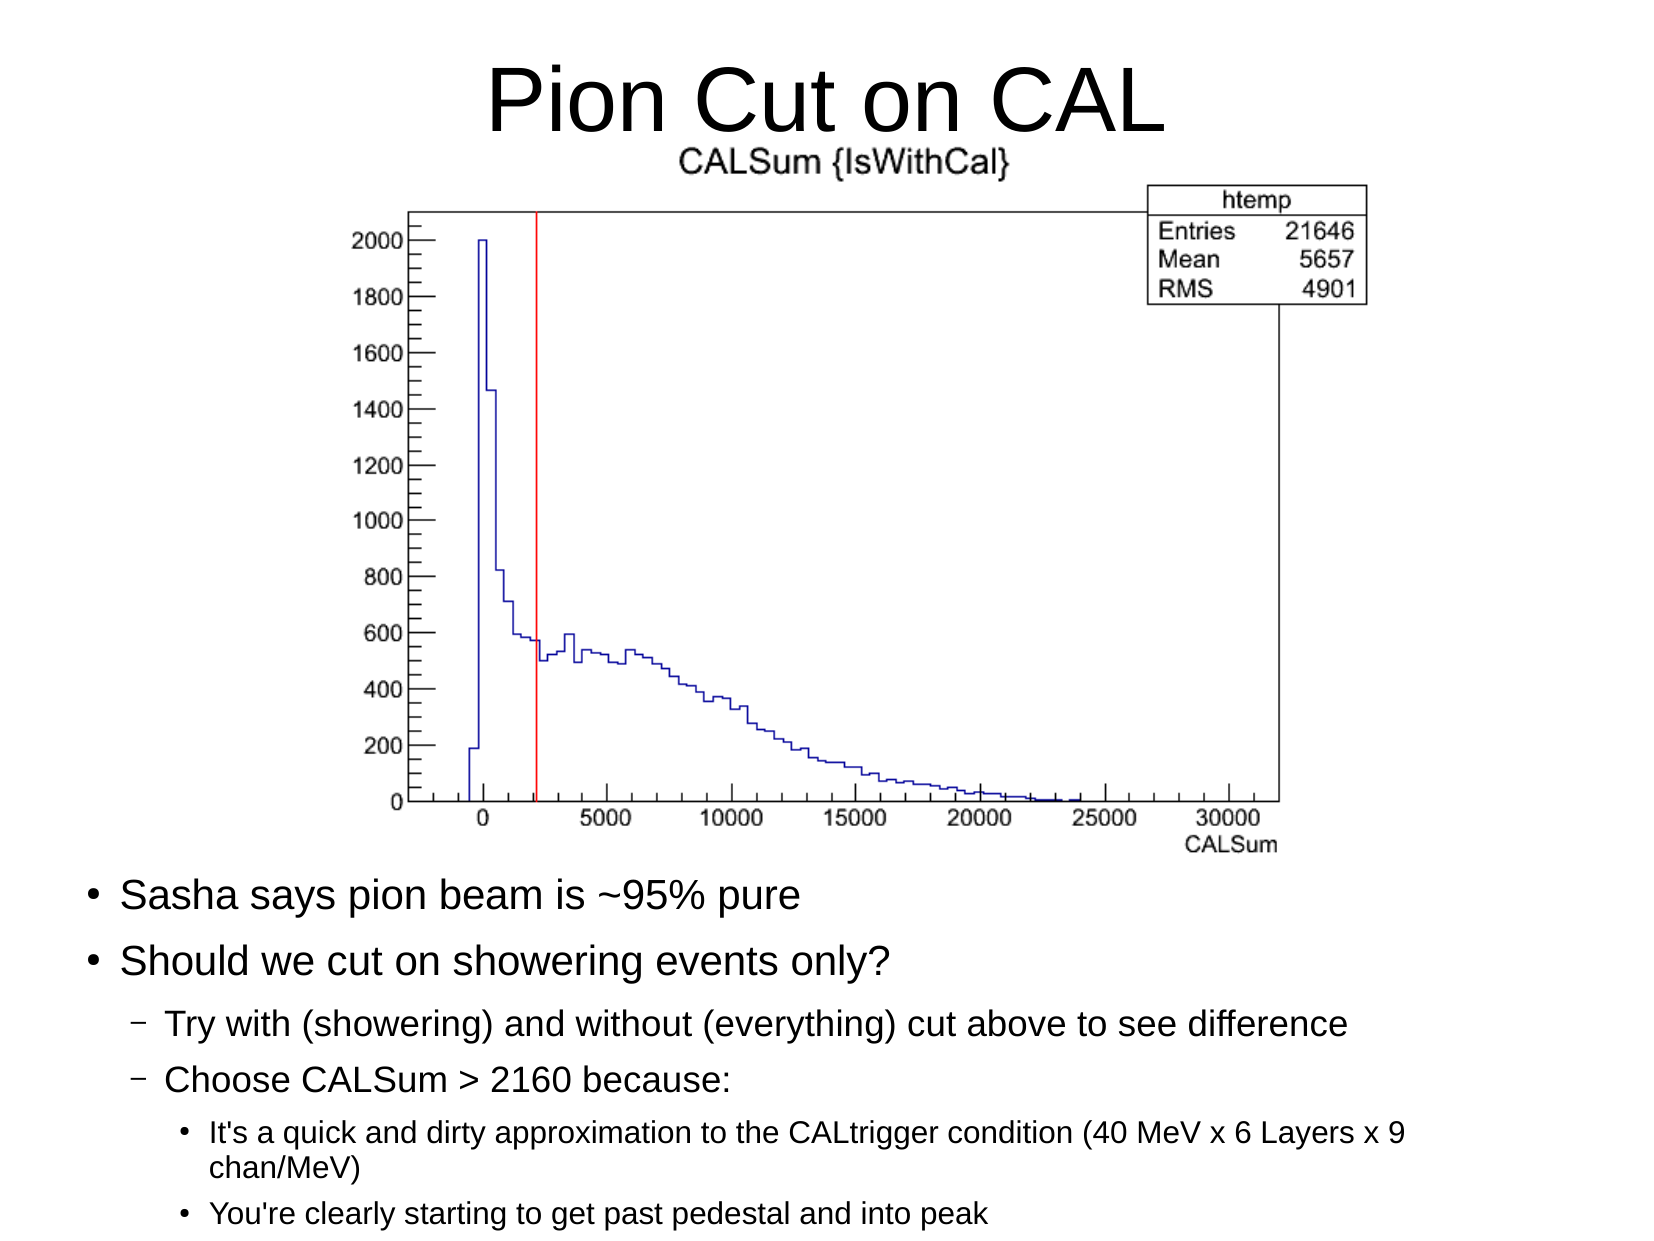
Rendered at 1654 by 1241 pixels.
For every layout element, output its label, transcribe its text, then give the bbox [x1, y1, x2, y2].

picture [300, 138, 1388, 876]
title Pion Cut on CAL [82, 0, 1571, 204]
list Sasha says pion beam is ~95% pure Should we cut on showering events only? Try with (showering) and without (everything) cut above to see difference Choose CALSum > 2160 because: It's a quick and dirty approximation to the CALtrigger condition (40 MeV x 6 Layers x 9 chan/MeV) You're clearly starting to get past pedestal and into peak [74, 871, 1531, 1232]
